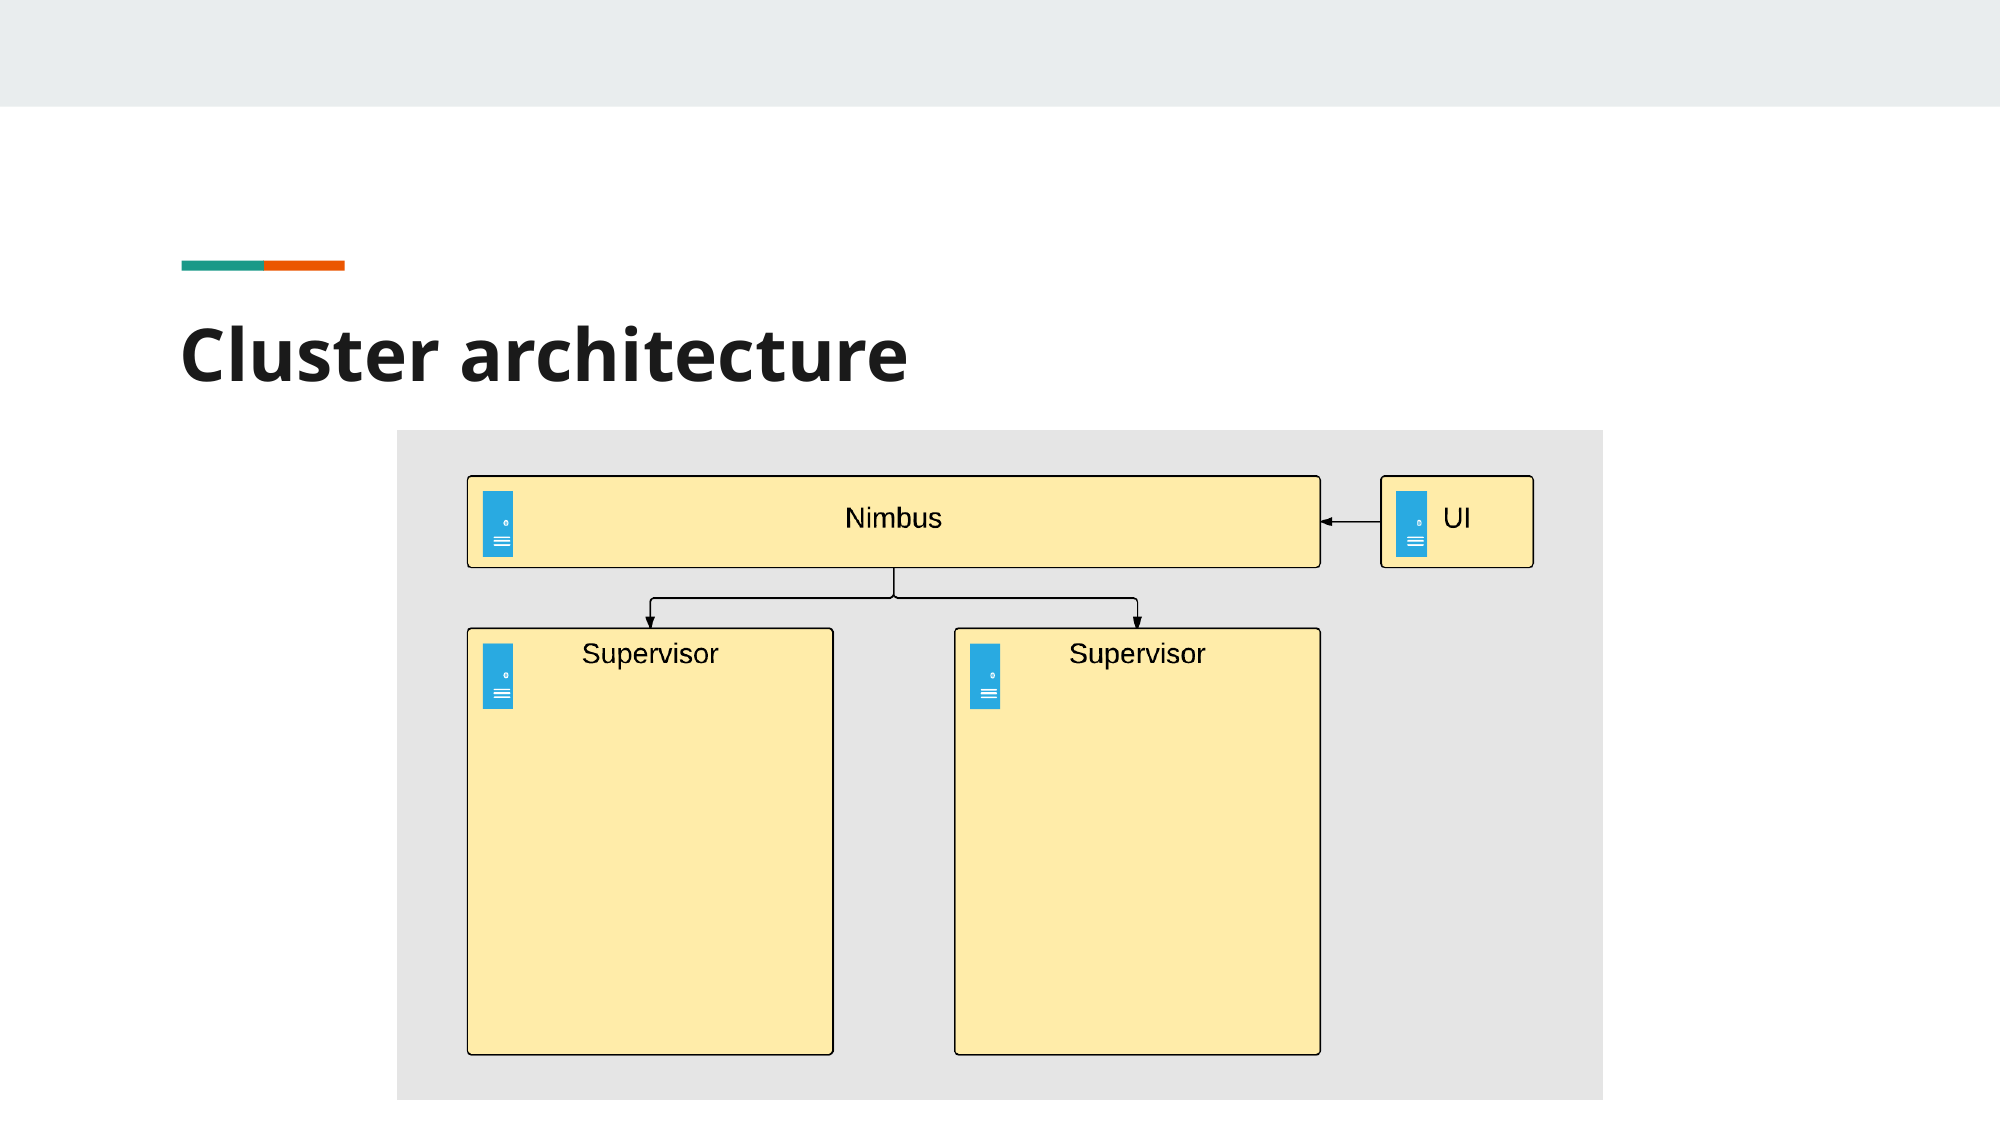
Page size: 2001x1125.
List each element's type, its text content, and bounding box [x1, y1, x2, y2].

picture [397, 430, 1603, 1100]
title Cluster architecture [159, 288, 1842, 406]
